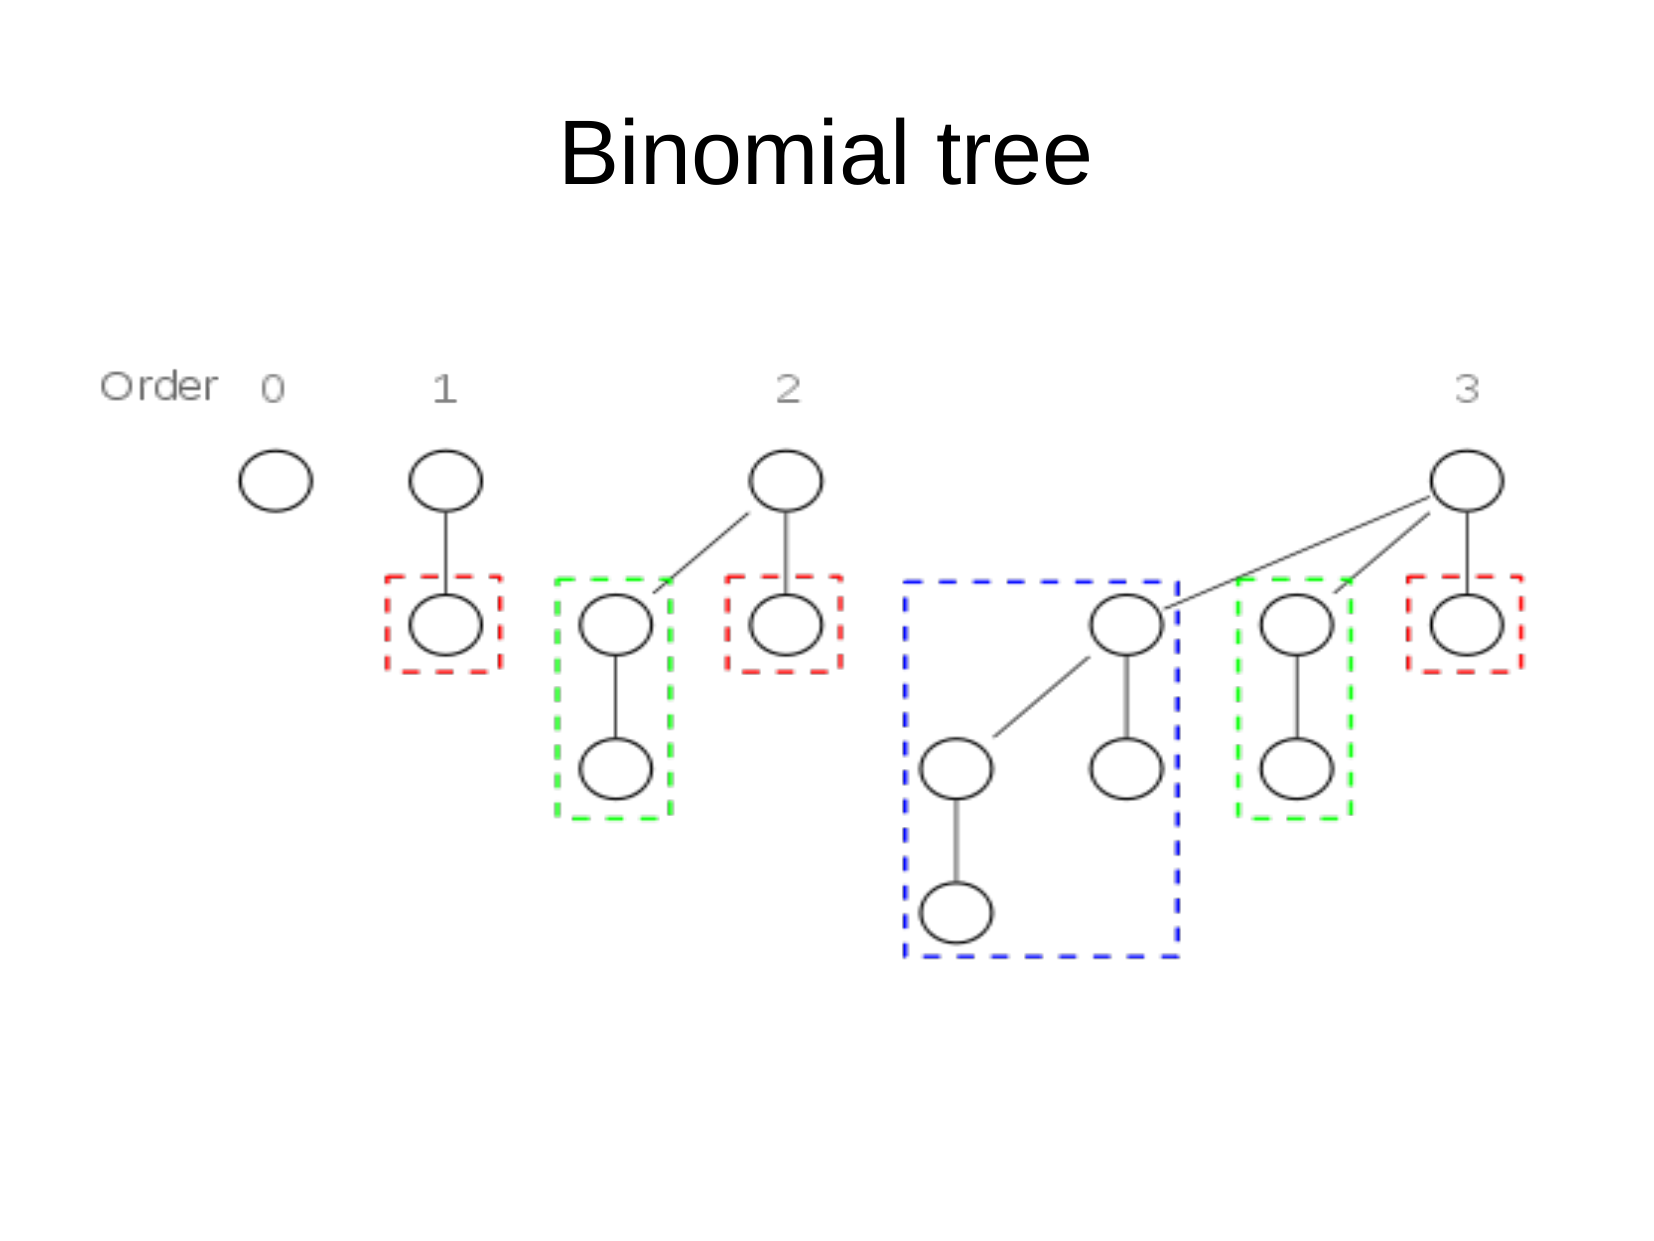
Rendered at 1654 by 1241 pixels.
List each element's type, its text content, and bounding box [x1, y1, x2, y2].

picture [82, 320, 1571, 1040]
title Binomial tree [82, 49, 1571, 257]
